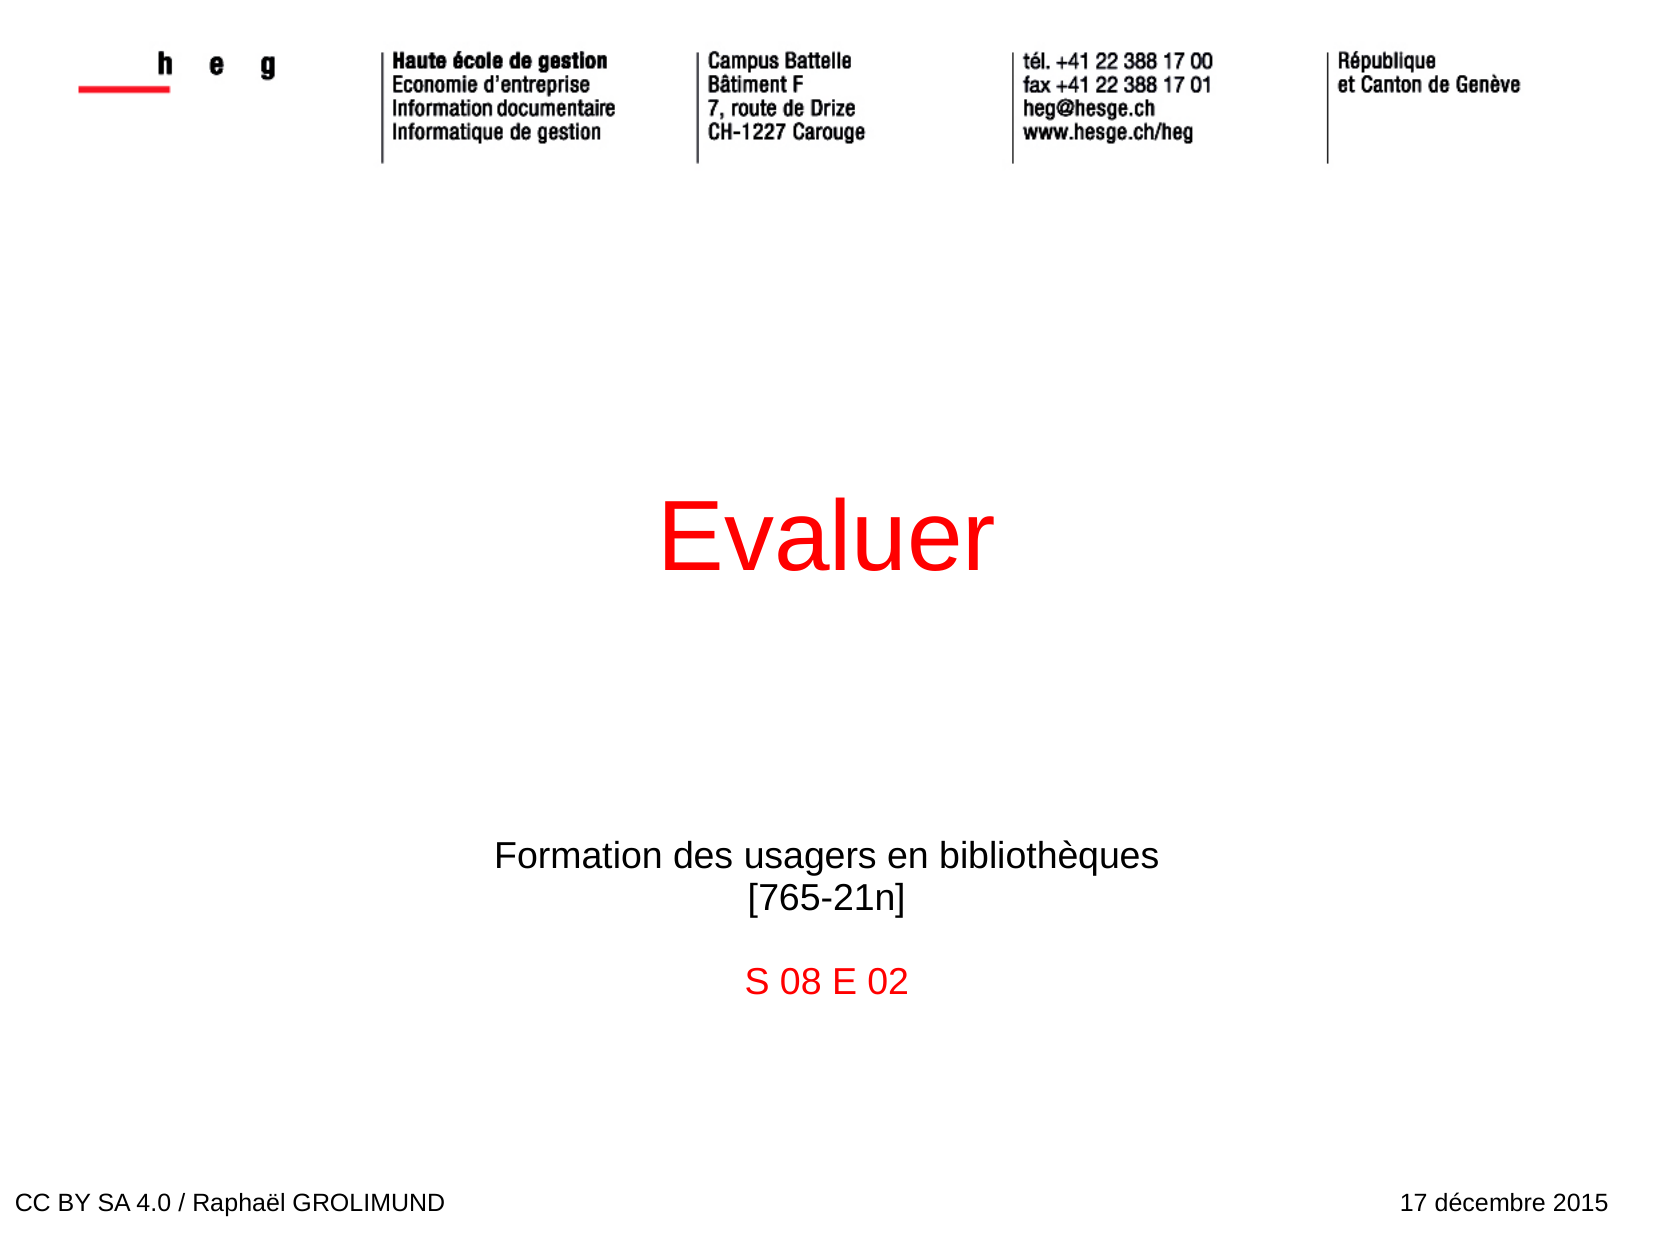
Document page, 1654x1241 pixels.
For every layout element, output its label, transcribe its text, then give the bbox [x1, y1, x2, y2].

picture [0, 0, 1654, 208]
text_box CC BY SA 4.0 / Raphaël GROLIMUND 17 décembre 2015 [0, 1181, 1654, 1224]
text_box Formation des usagers en bibliothèques [765-21n] S 08 E 02 [354, 826, 1300, 1010]
text_box Evaluer [147, 472, 1506, 599]
